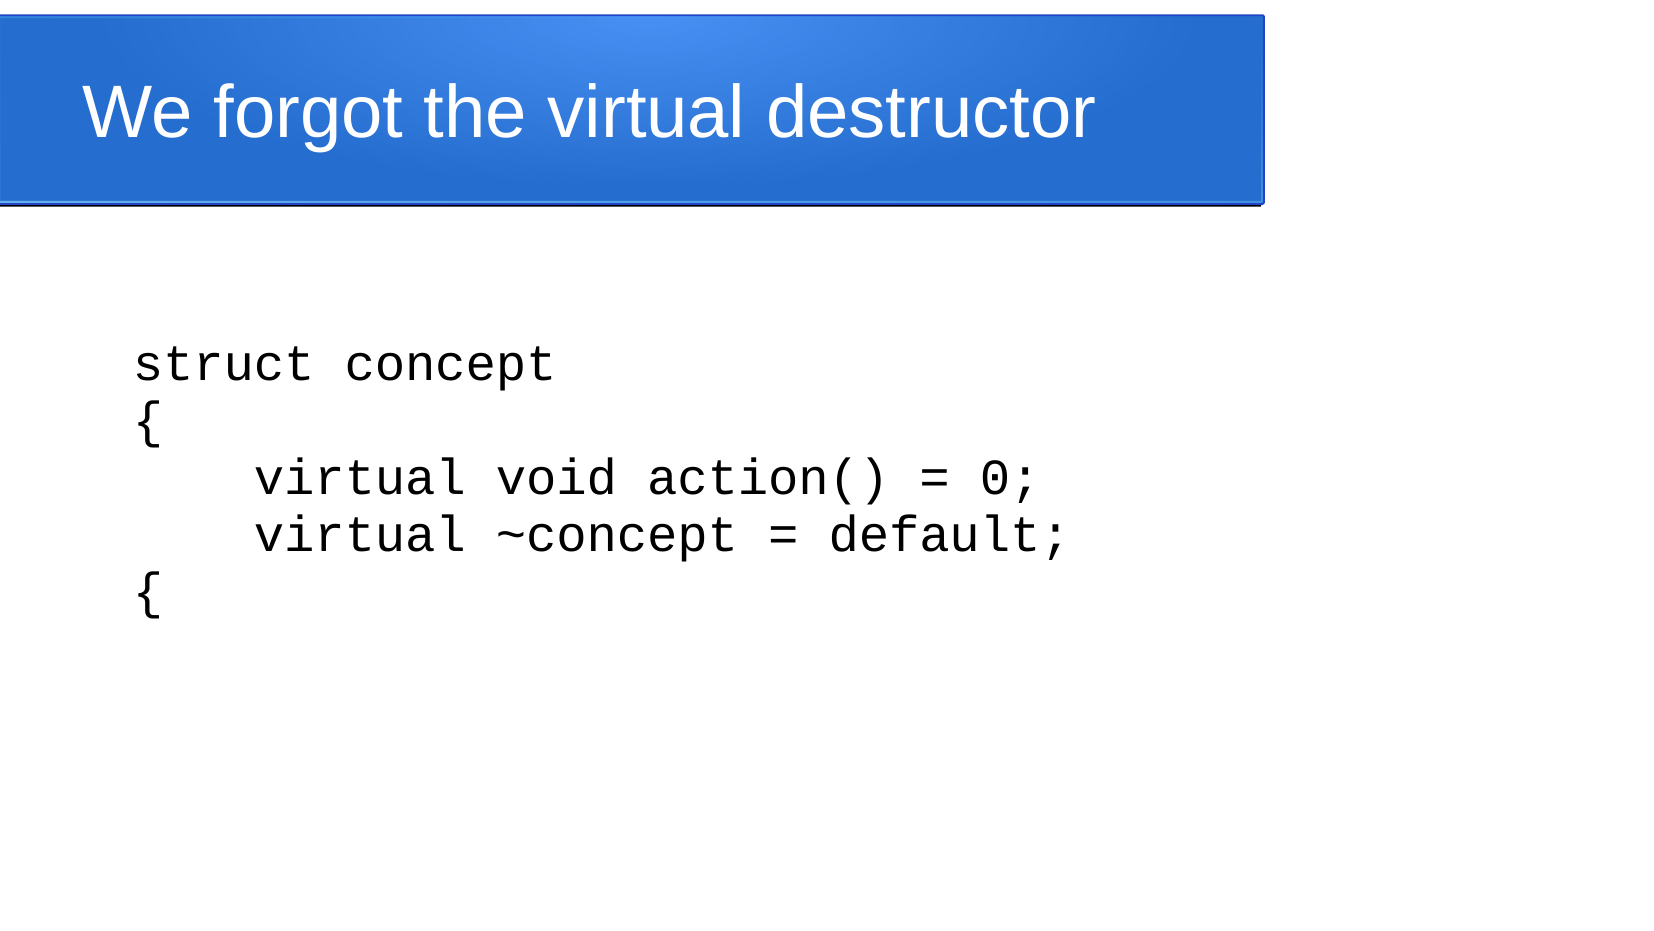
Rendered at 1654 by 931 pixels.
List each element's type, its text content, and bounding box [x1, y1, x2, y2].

title We forgot the virtual destructor [82, 35, 1235, 189]
text_box struct concept { virtual void action() = 0; virtual ~concept = default; { [118, 330, 1335, 632]
